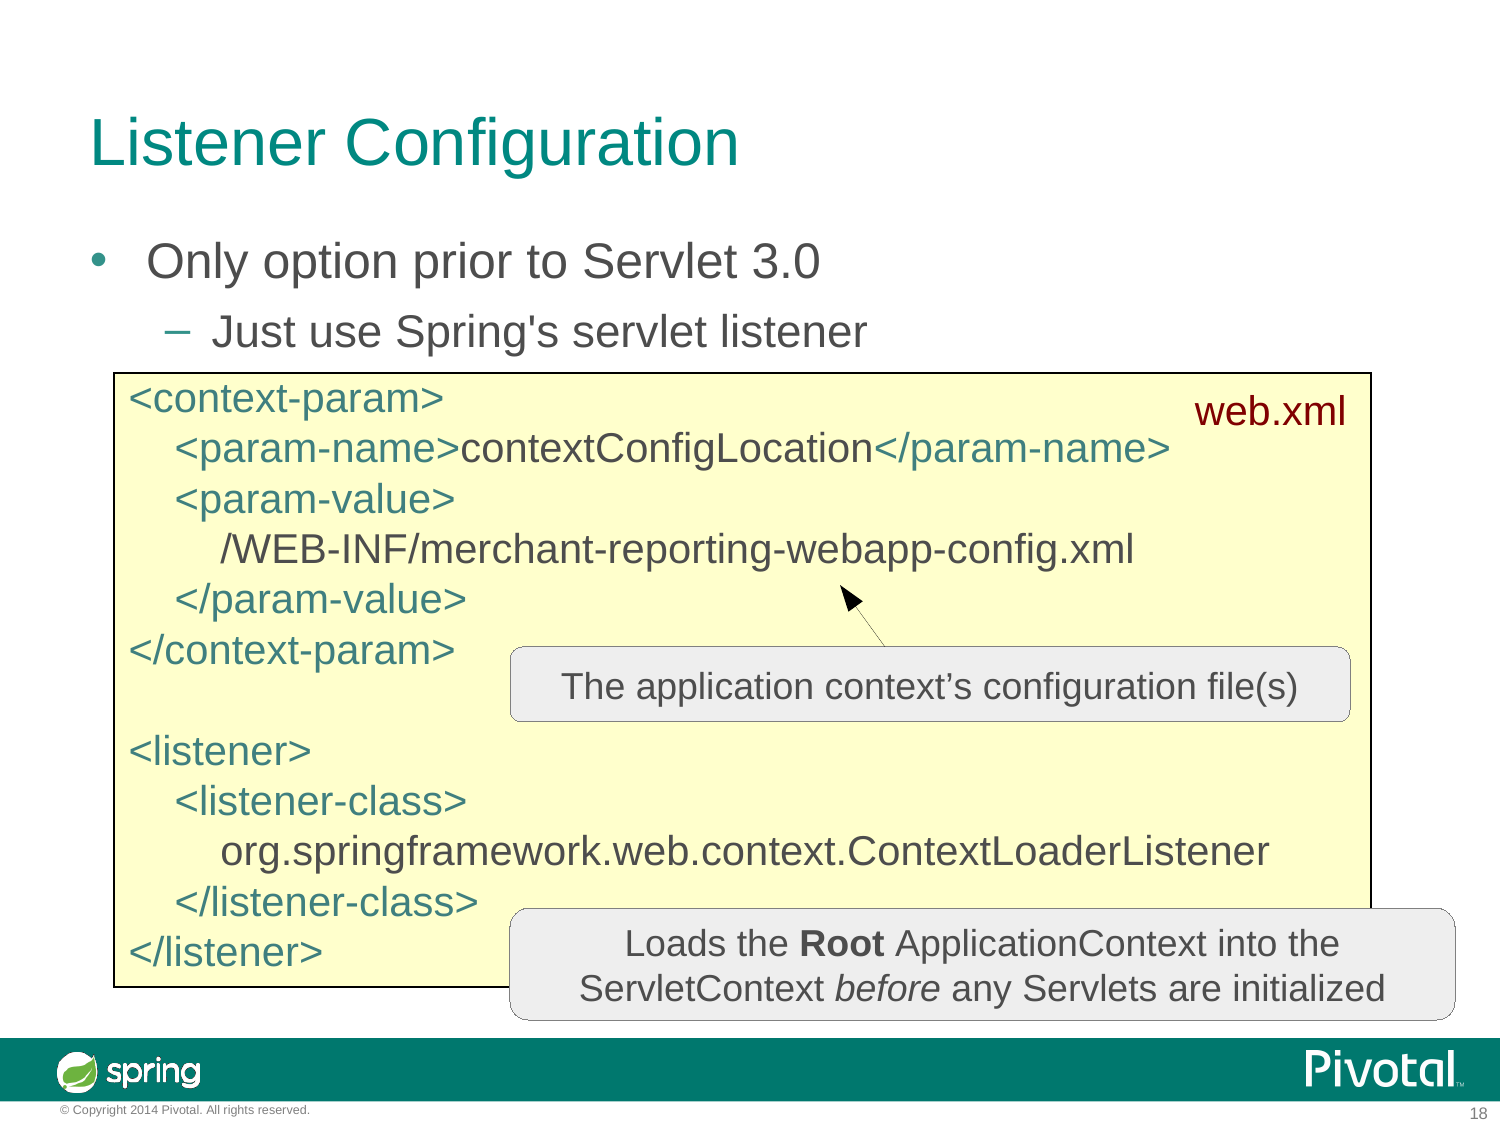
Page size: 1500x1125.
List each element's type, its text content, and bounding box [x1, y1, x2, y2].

text_box The application context’s configuration file(s) [510, 646, 1351, 722]
title Listener Configuration [75, 45, 1426, 221]
text_box Loads the Root ApplicationContext into the ServletContext before any Servlets are initialized [509, 908, 1456, 1021]
text_box <context-param> <param-name>contextConfigLocation</param-name> <param-value> /WEB-INF/merchant-reporting-webapp-config.xml </param-value> </context-param> <listener> <listener-class> org.springframework.web.context.ContextLoaderListener </listener-class> </listener> [113, 372, 1372, 987]
text_box web.xml [1180, 376, 1369, 442]
picture [32, 1041, 210, 1103]
picture [1306, 1050, 1464, 1087]
list Only option prior to Servlet 3.0 Just use Spring's servlet listener [75, 221, 1426, 964]
